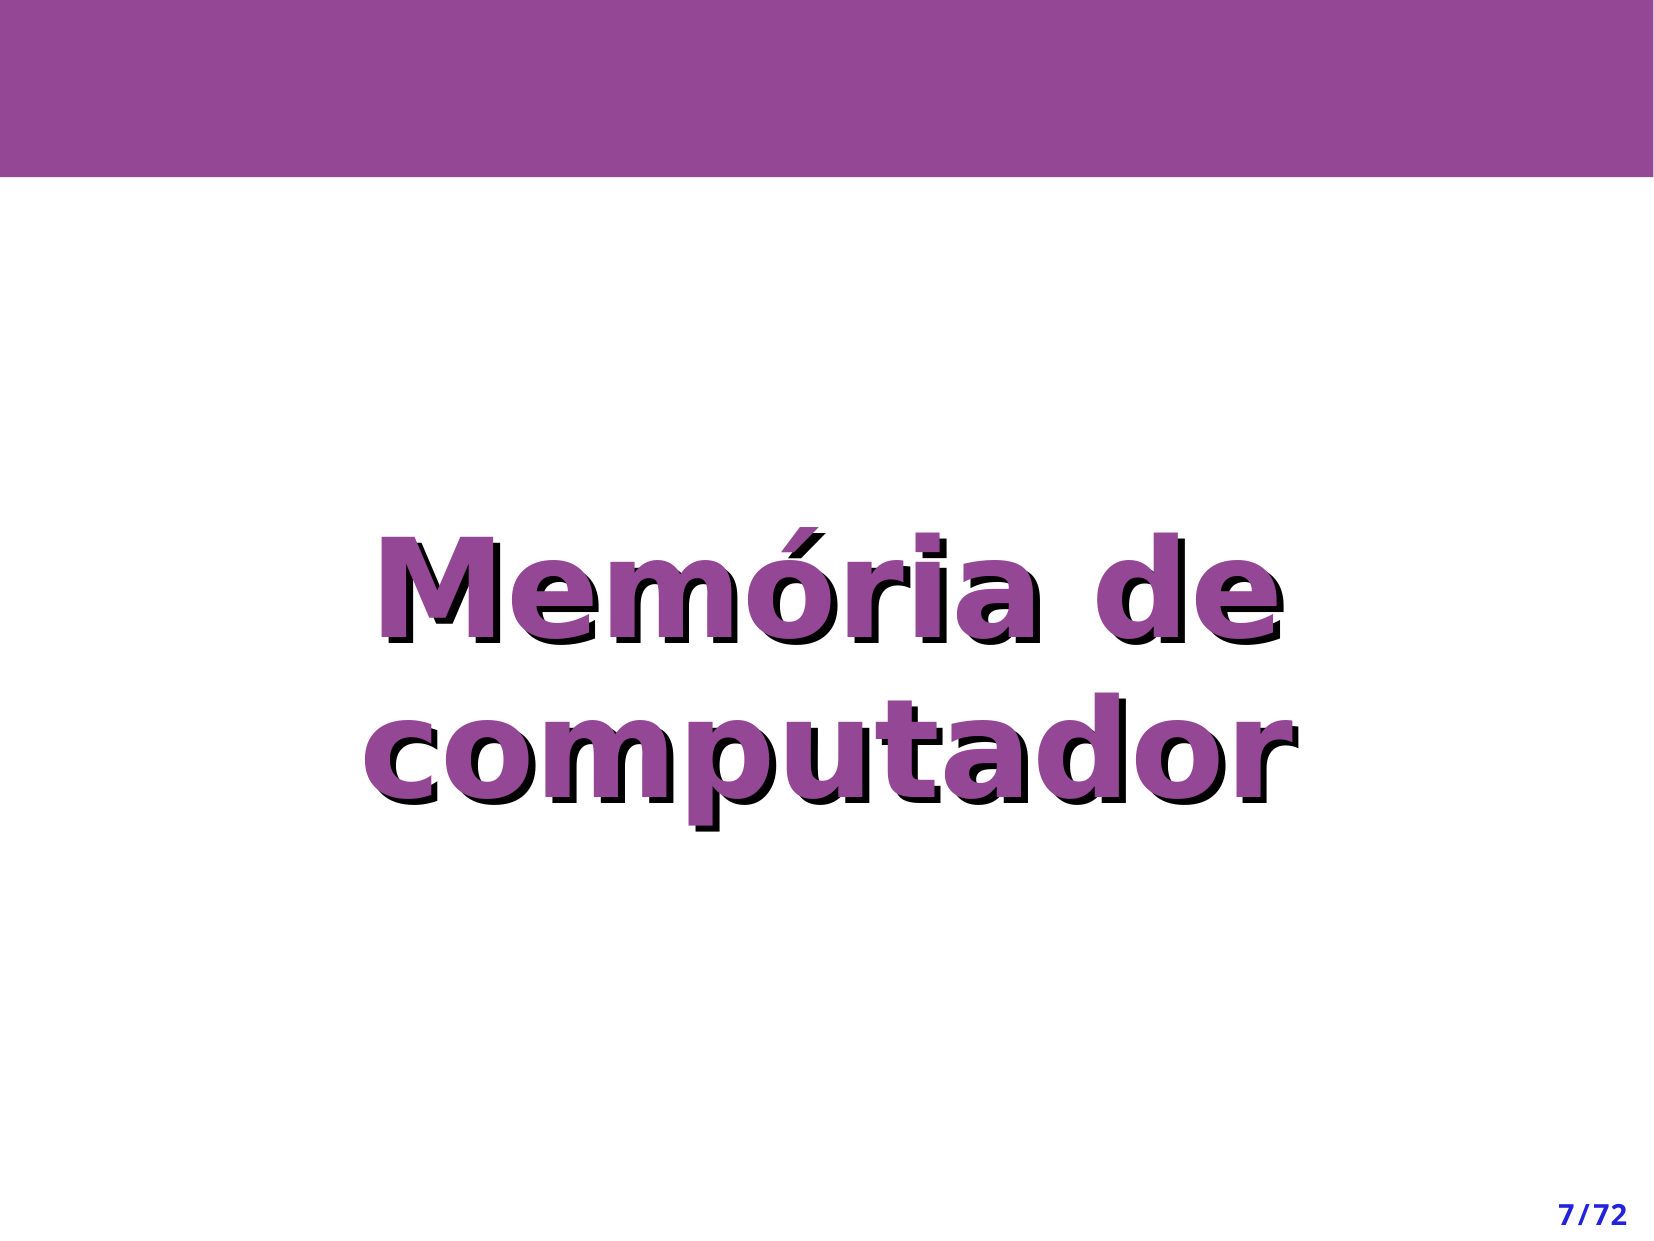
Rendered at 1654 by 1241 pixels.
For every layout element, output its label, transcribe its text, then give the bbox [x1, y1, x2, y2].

text_box Memória de computador [344, 501, 1310, 838]
